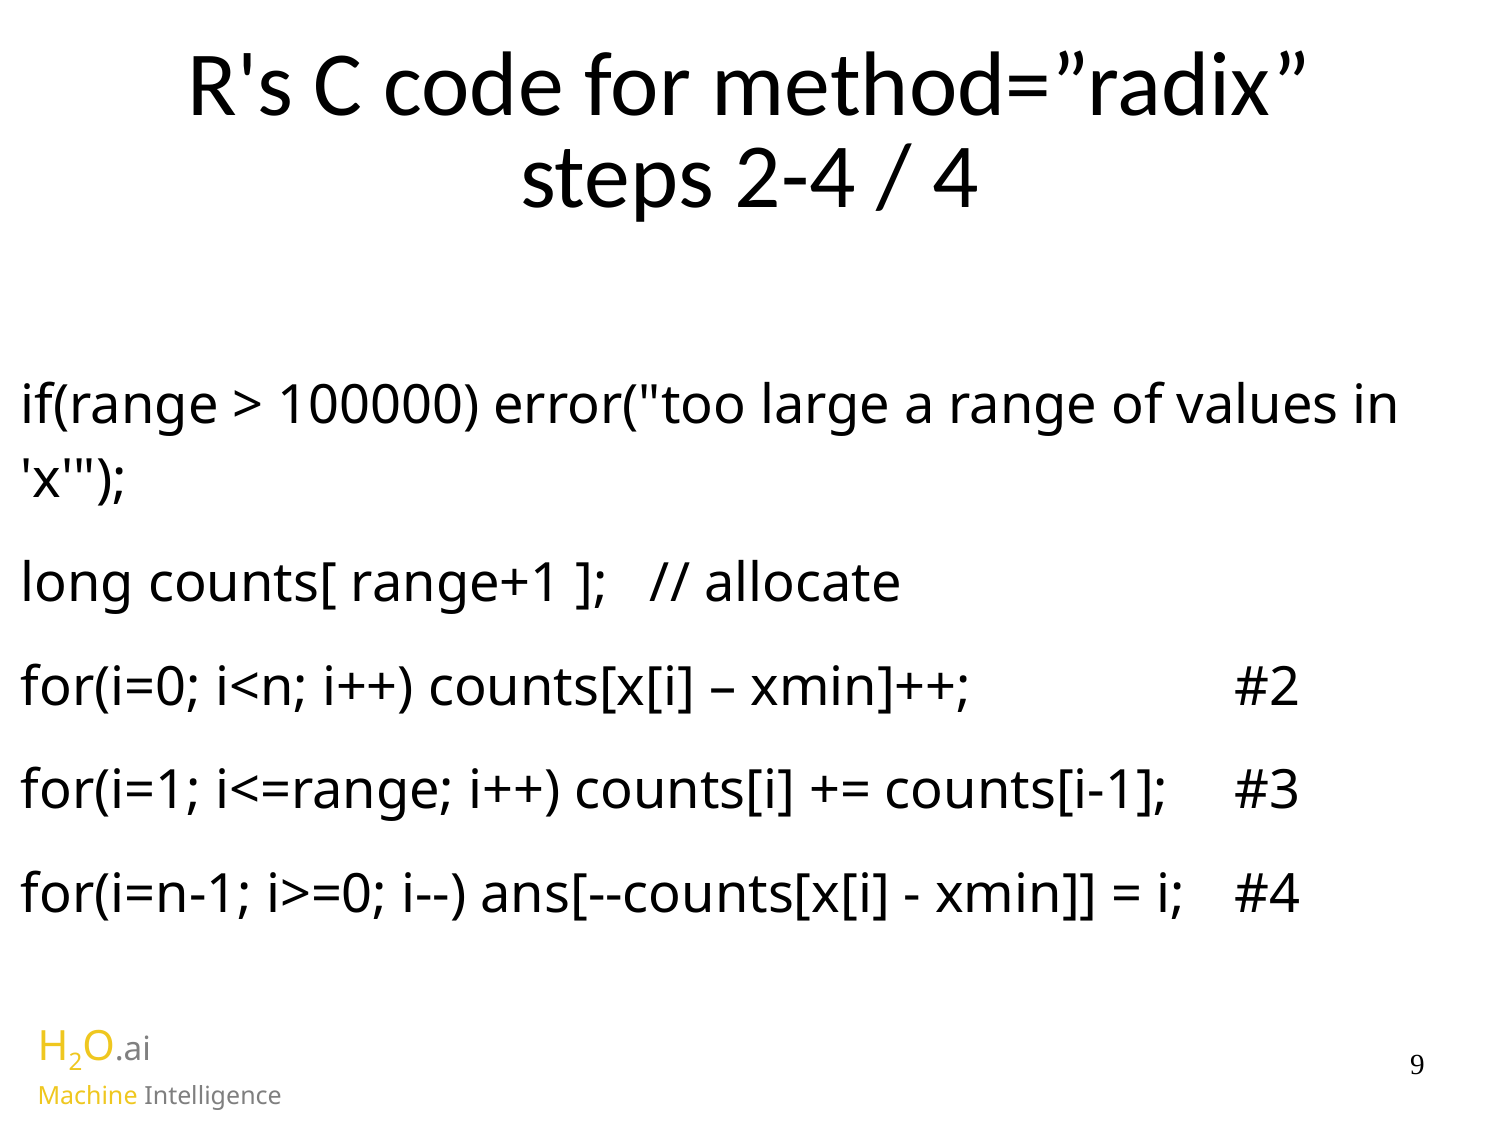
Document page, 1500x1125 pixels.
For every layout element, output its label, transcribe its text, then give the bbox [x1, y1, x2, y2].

title R's C code for method=”radix” steps 2-4 / 4 [75, 15, 1426, 263]
list if(range > 100000) error("too large a range of values in 'x'"); long counts[ range+1 ]; // allocate for(i=0; i<n; i++) counts[x[i] – xmin]++; #2 for(i=1; i<=range; i++) counts[i] += counts[i-1]; #3 for(i=n-1; i>=0; i--) ans[--counts[x[i] - xmin]] = i; #4 [0, 262, 1500, 1125]
